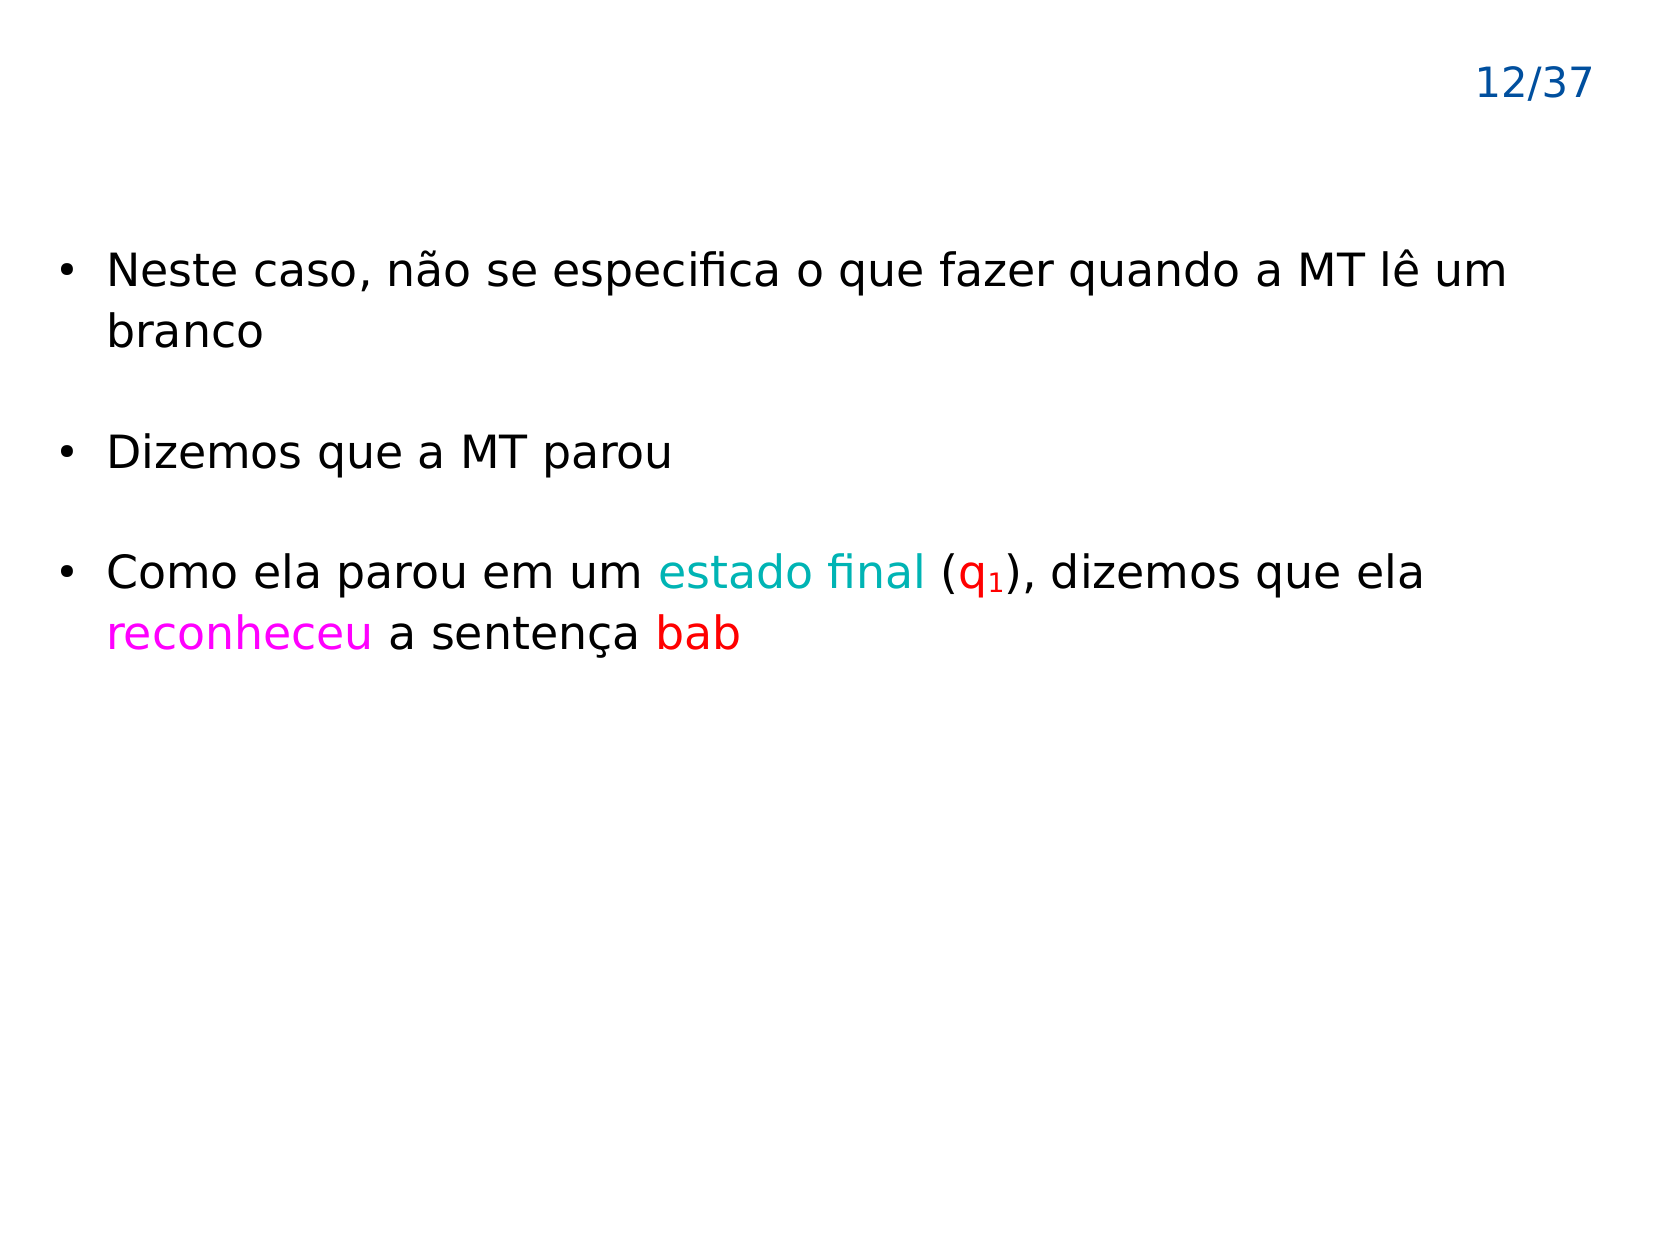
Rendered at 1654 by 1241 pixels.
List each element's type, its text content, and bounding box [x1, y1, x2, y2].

list Neste caso, não se especifica o que fazer quando a MT lê um branco Dizemos que a MT parou Como ela parou em um estado final (q1), dizemos que ela reconheceu a sentença bab [59, 236, 1595, 1211]
